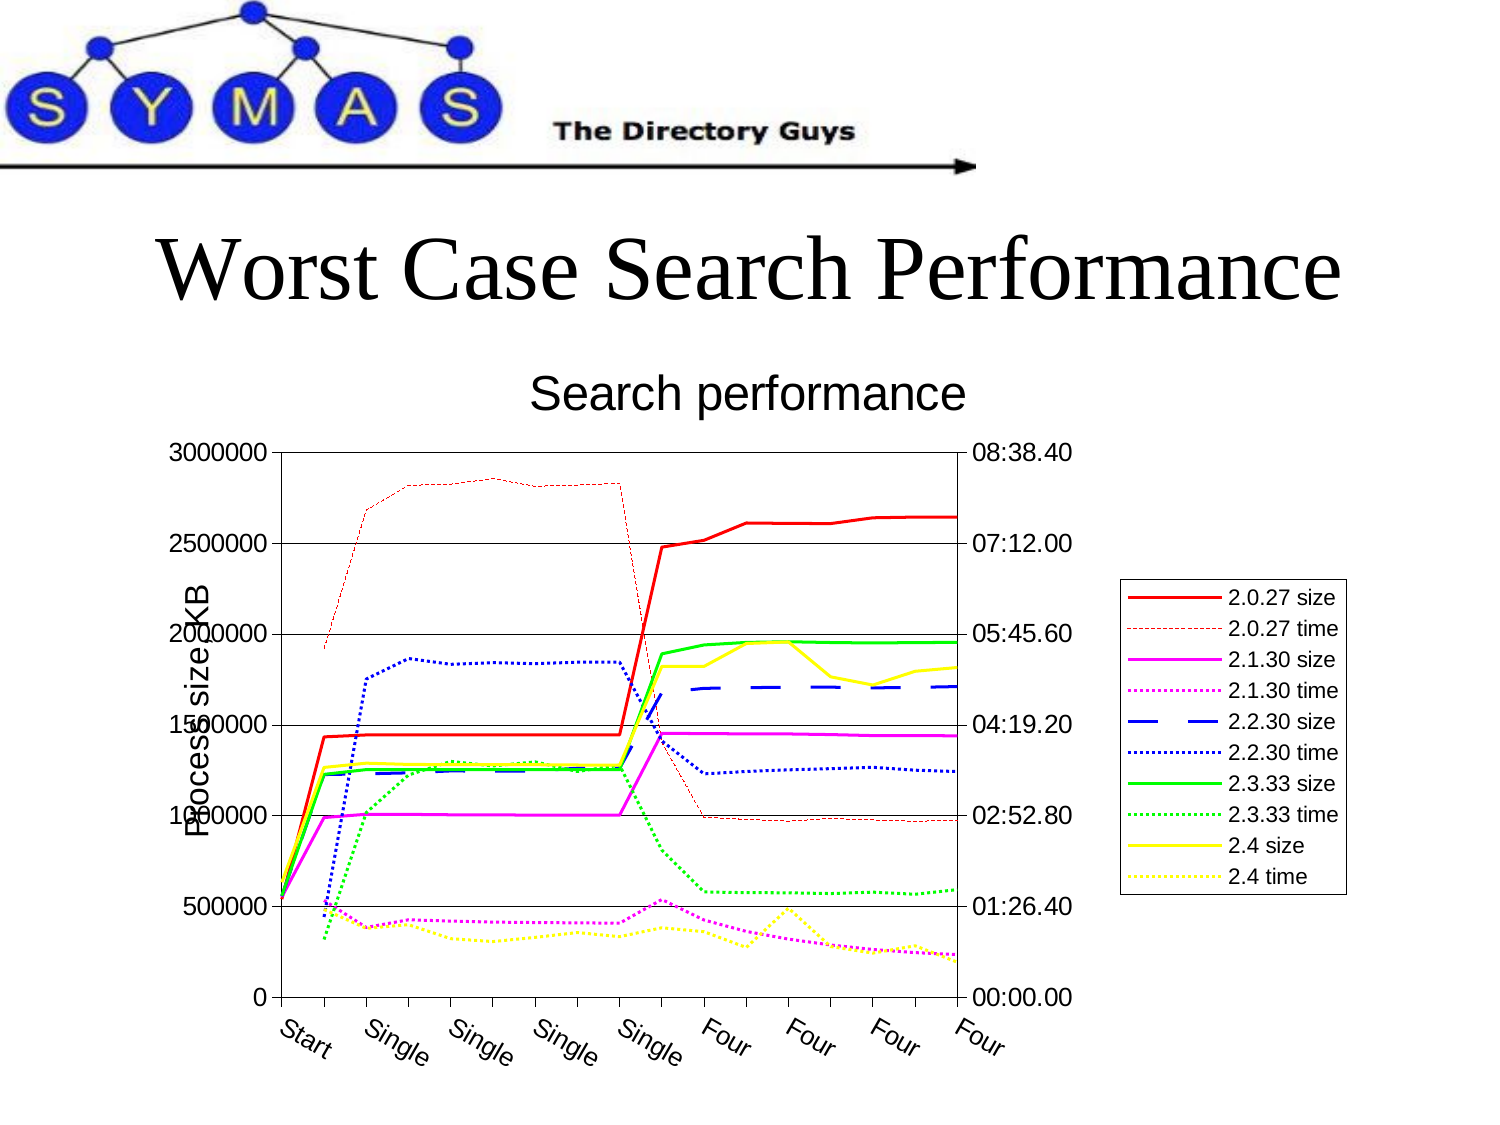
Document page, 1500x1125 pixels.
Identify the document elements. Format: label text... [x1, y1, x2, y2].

picture [0, 0, 976, 188]
title Worst Case Search Performance [112, 187, 1388, 351]
chart [144, 337, 1353, 1090]
